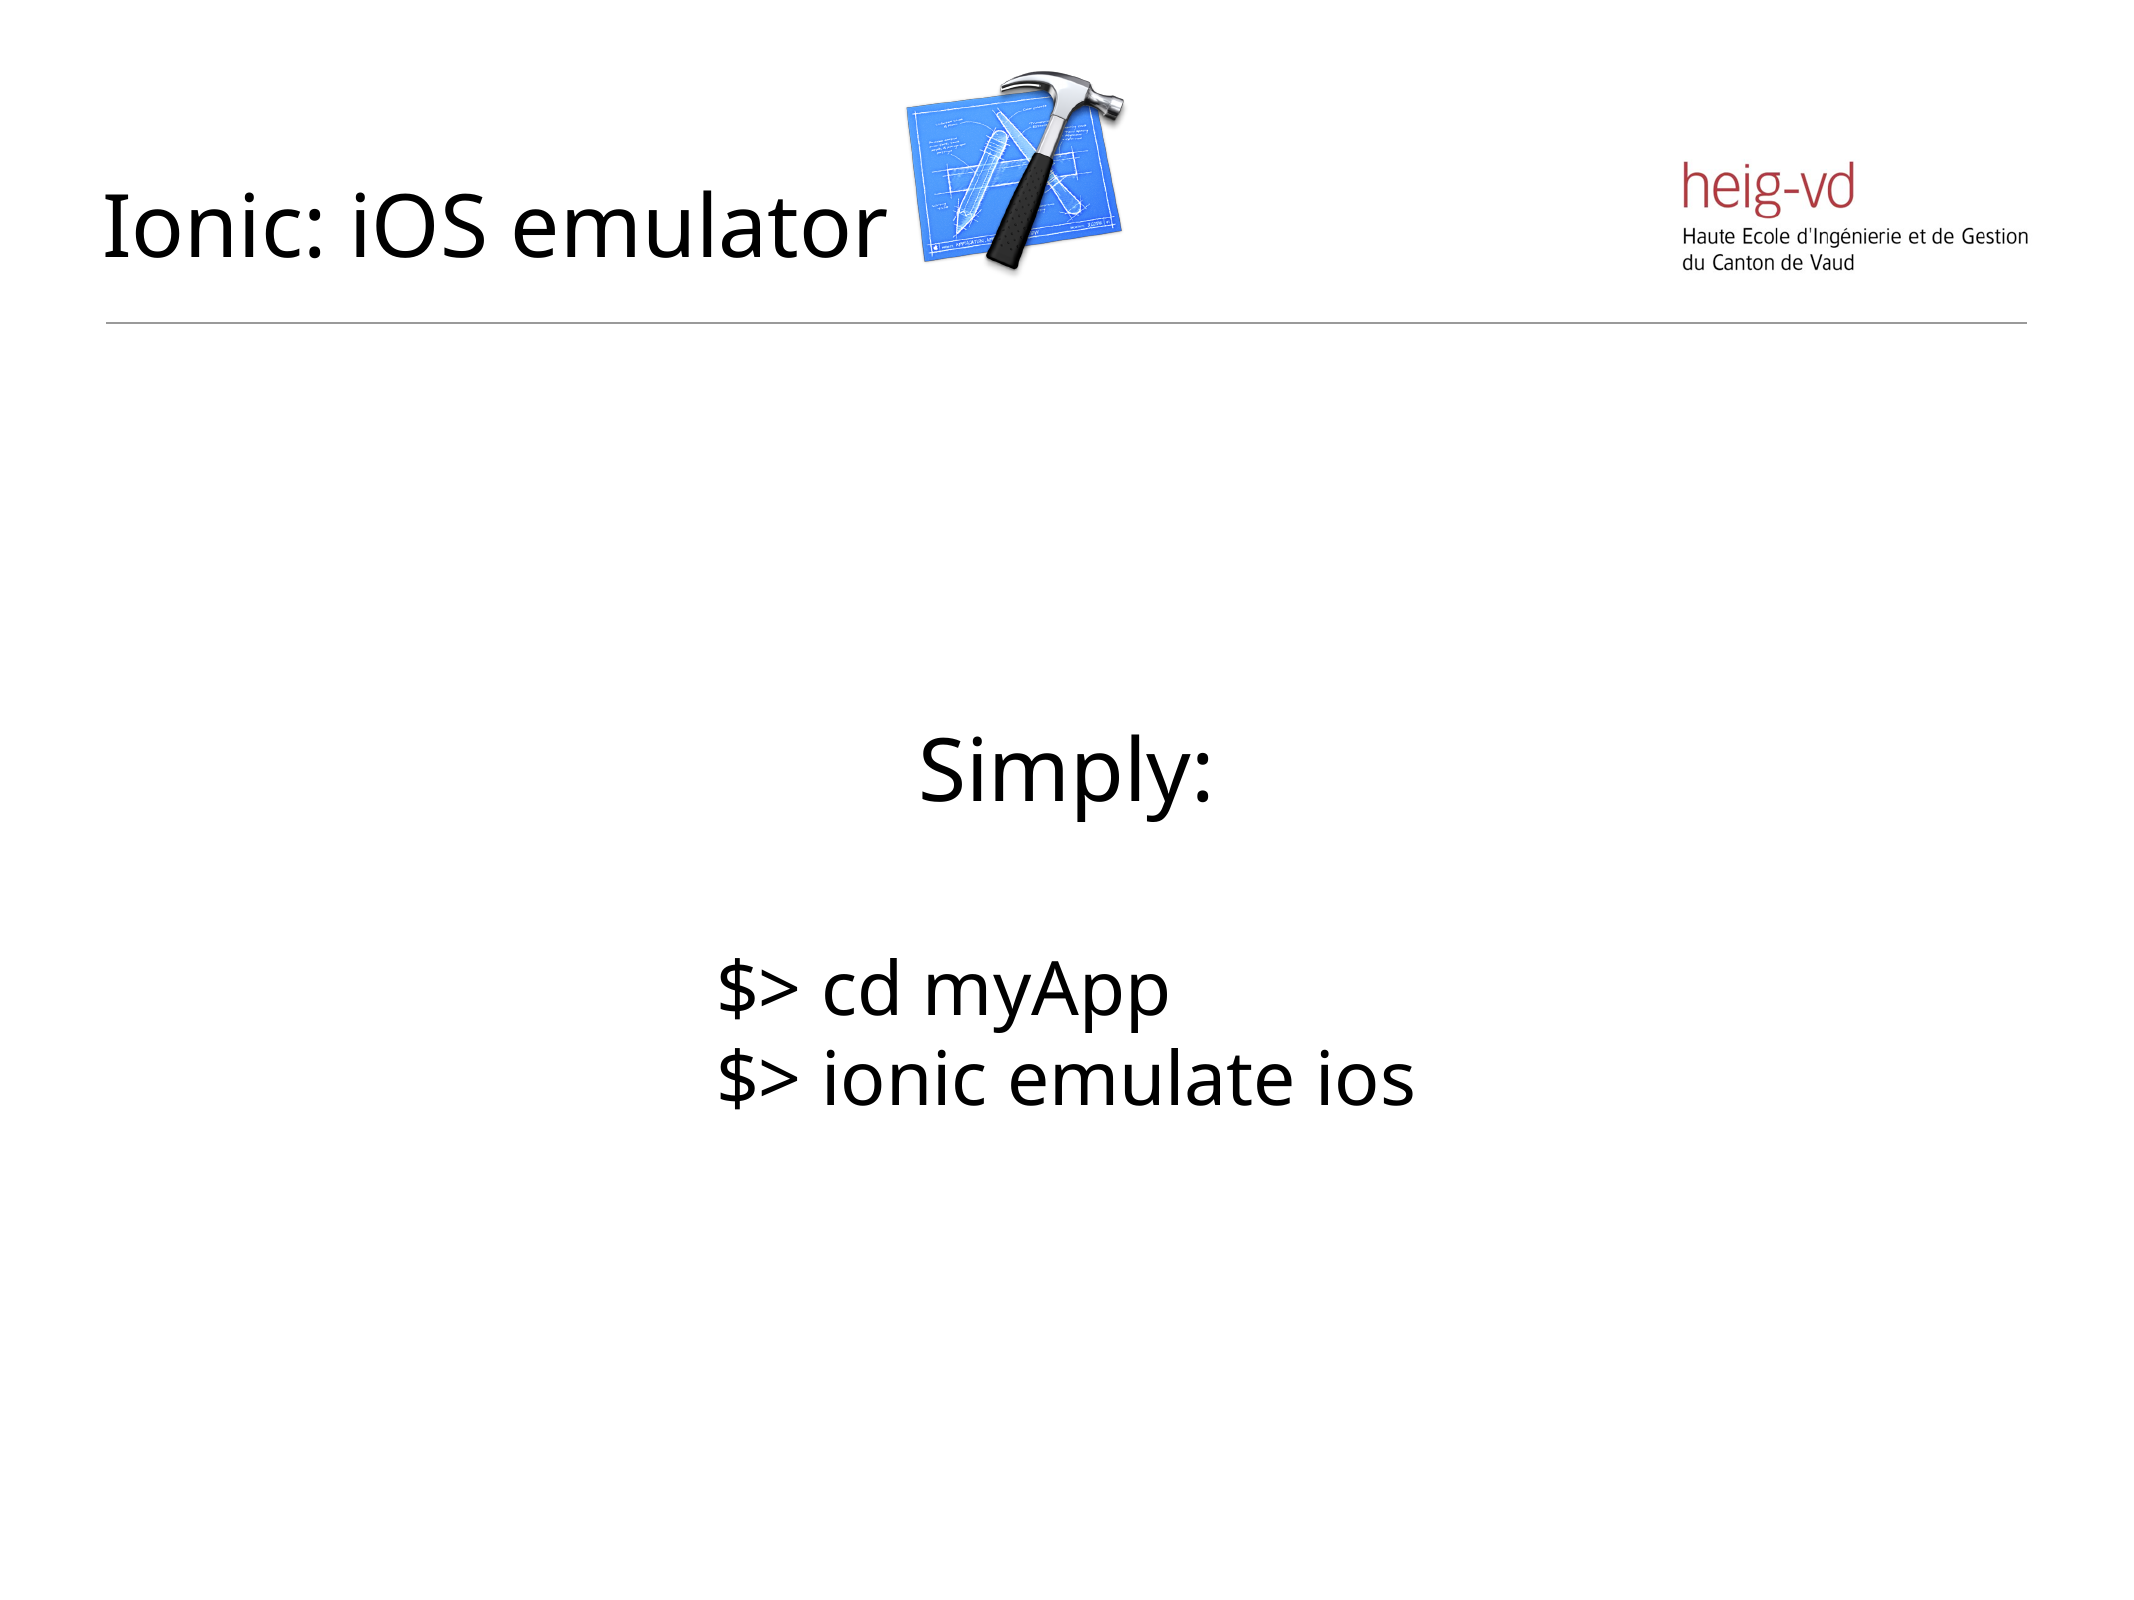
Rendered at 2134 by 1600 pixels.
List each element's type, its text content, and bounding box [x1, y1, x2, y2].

picture [899, 54, 1129, 284]
text_box $> cd myApp $> ionic emulate ios [707, 932, 1426, 1129]
title Ionic: iOS emulator [1129, 54, 2040, 284]
text_box Simply: [909, 705, 1224, 828]
title Ionic: iOS emulator [93, 54, 899, 284]
